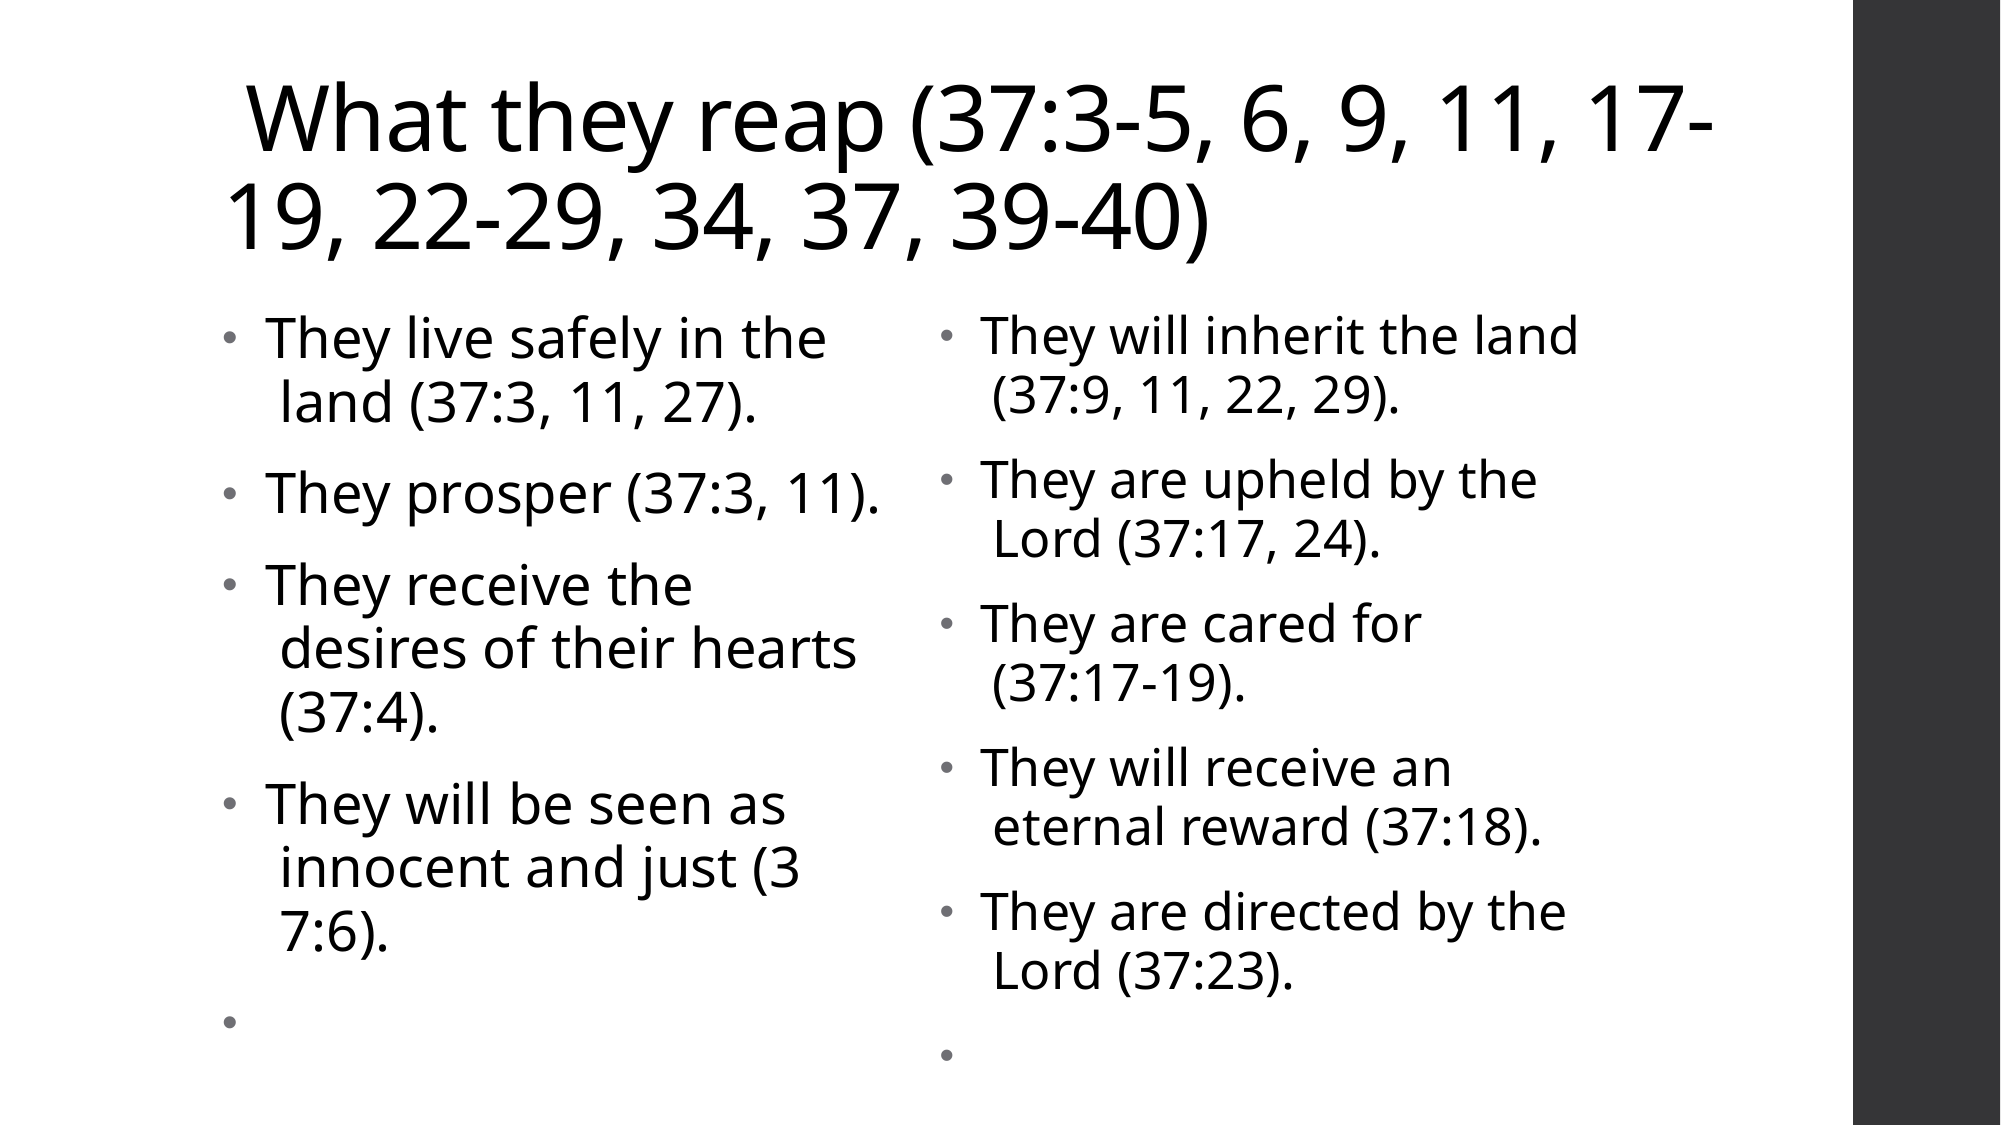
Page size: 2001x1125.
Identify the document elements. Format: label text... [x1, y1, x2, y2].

list They live safely in the land (37:3, 11, 27). They prosper (37:3, 11). They receive the desires of their hearts (37:4). They will be seen as innocent and just (3 7:6). [207, 299, 900, 1014]
title What they reap (37:3-5, 6, 9, 11, 17-19, 22-29, 34, 37, 39-40) [206, 60, 1797, 278]
list They will inherit the land (37:9, 11, 22, 29). They are upheld by the Lord (37:17, 24). They are cared for (37:17-19). They will receive an eternal reward (37:18). They are directed by the Lord (37:23). [924, 299, 1617, 1014]
